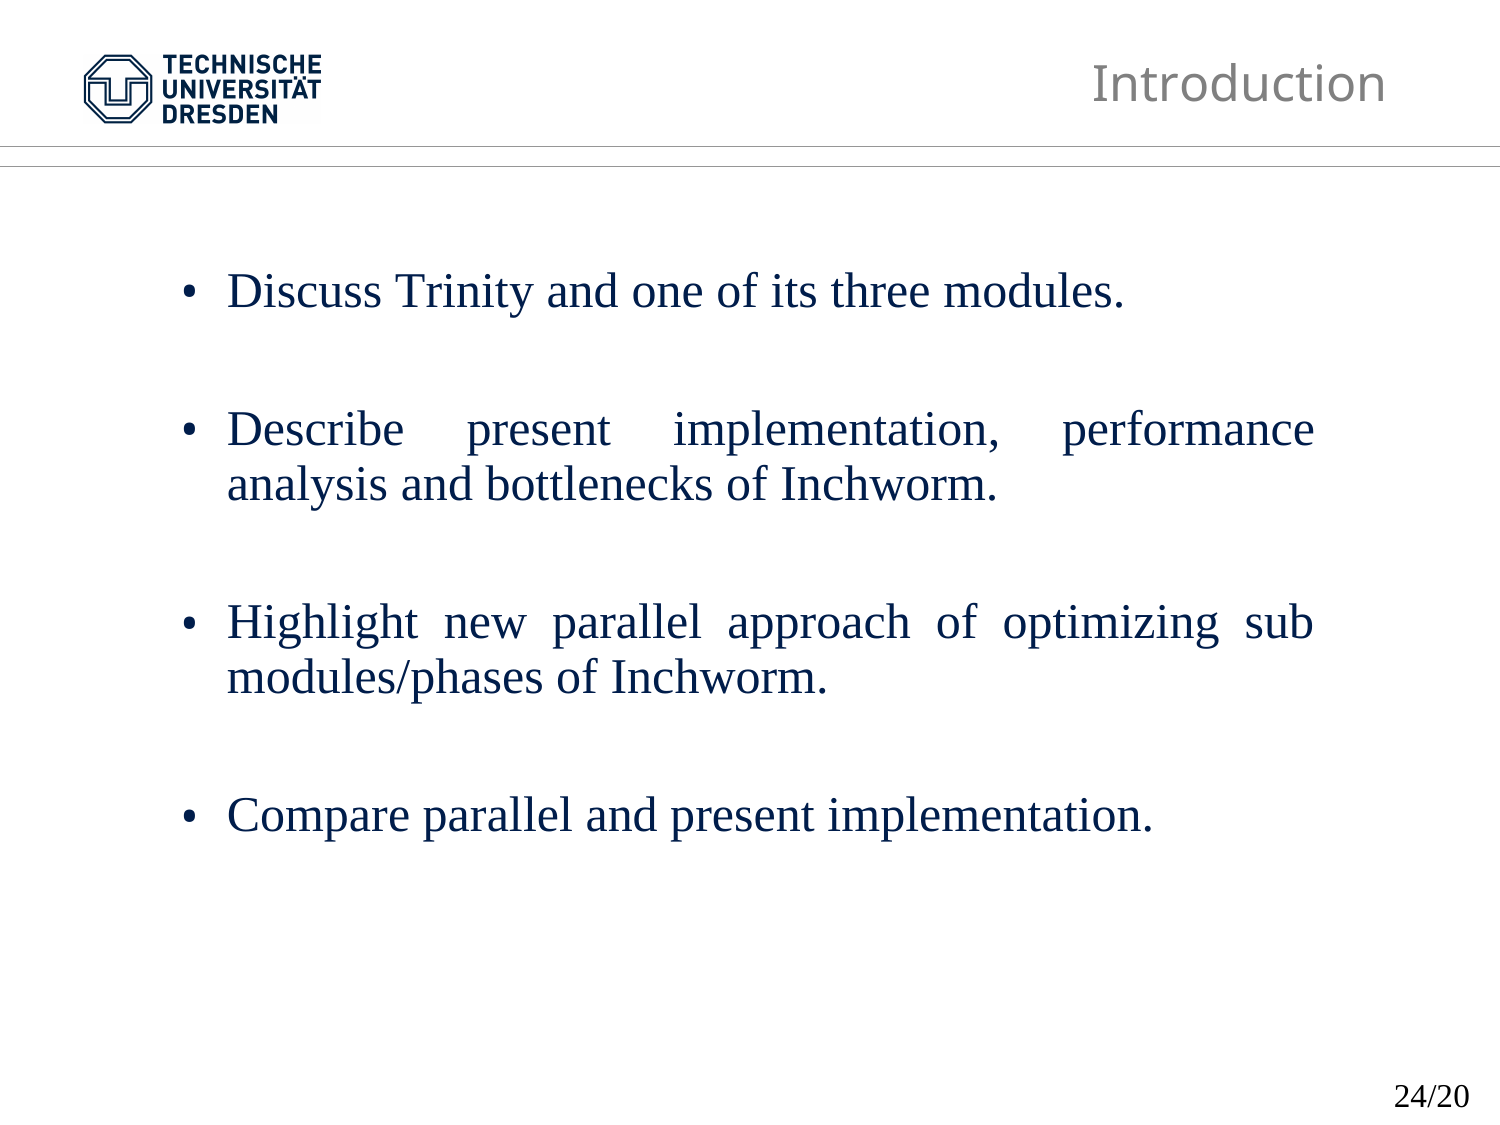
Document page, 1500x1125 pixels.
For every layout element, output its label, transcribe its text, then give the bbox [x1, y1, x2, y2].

title Introduction [442, 29, 1388, 136]
picture [83, 54, 321, 124]
list Discuss Trinity and one of its three modules. Describe present implementation, performance analysis and bottlenecks of Inchworm. Highlight new parallel approach of optimizing sub modules/phases of Inchworm. Compare parallel and present implementation. [105, 254, 1330, 831]
